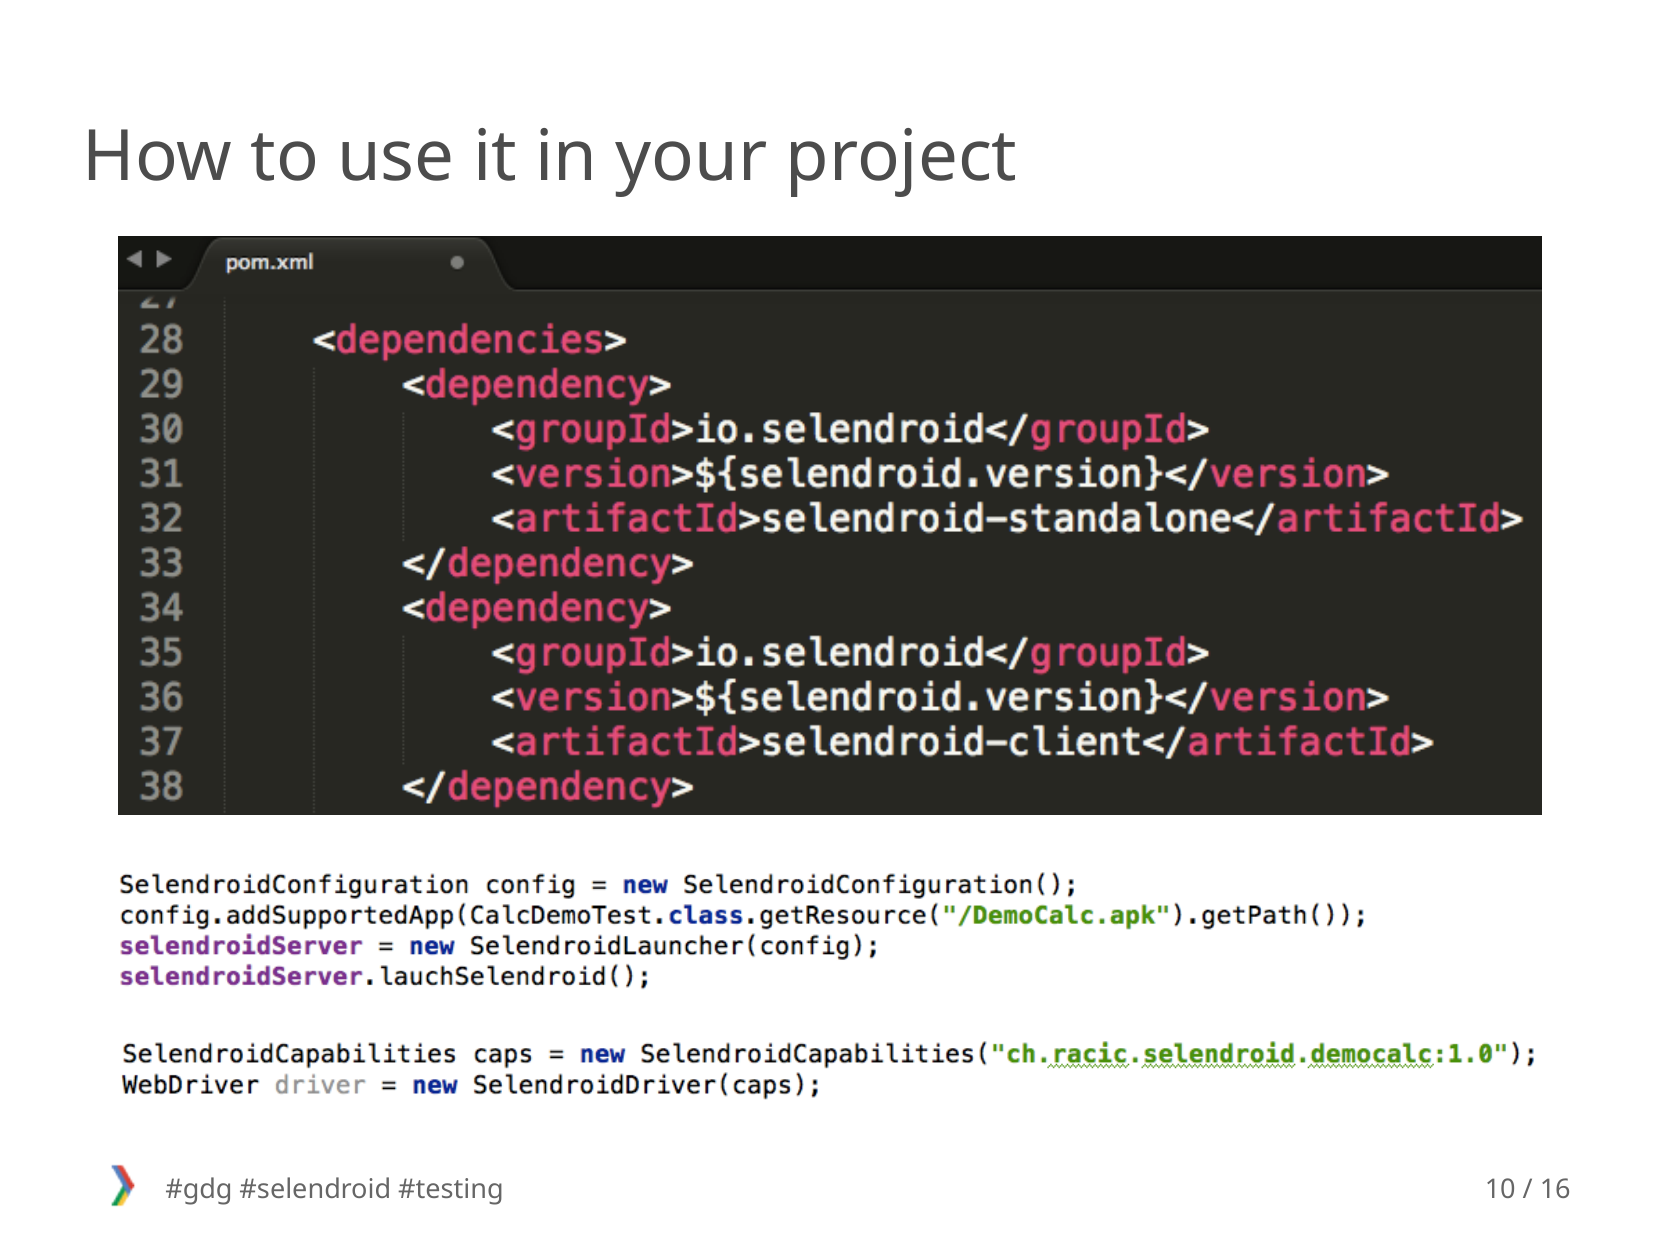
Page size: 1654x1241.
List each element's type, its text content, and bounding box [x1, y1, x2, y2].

picture [118, 871, 1369, 992]
picture [97, 1159, 148, 1211]
title How to use it in your project [82, 49, 1571, 257]
picture [118, 236, 1542, 815]
picture [117, 1040, 1542, 1105]
